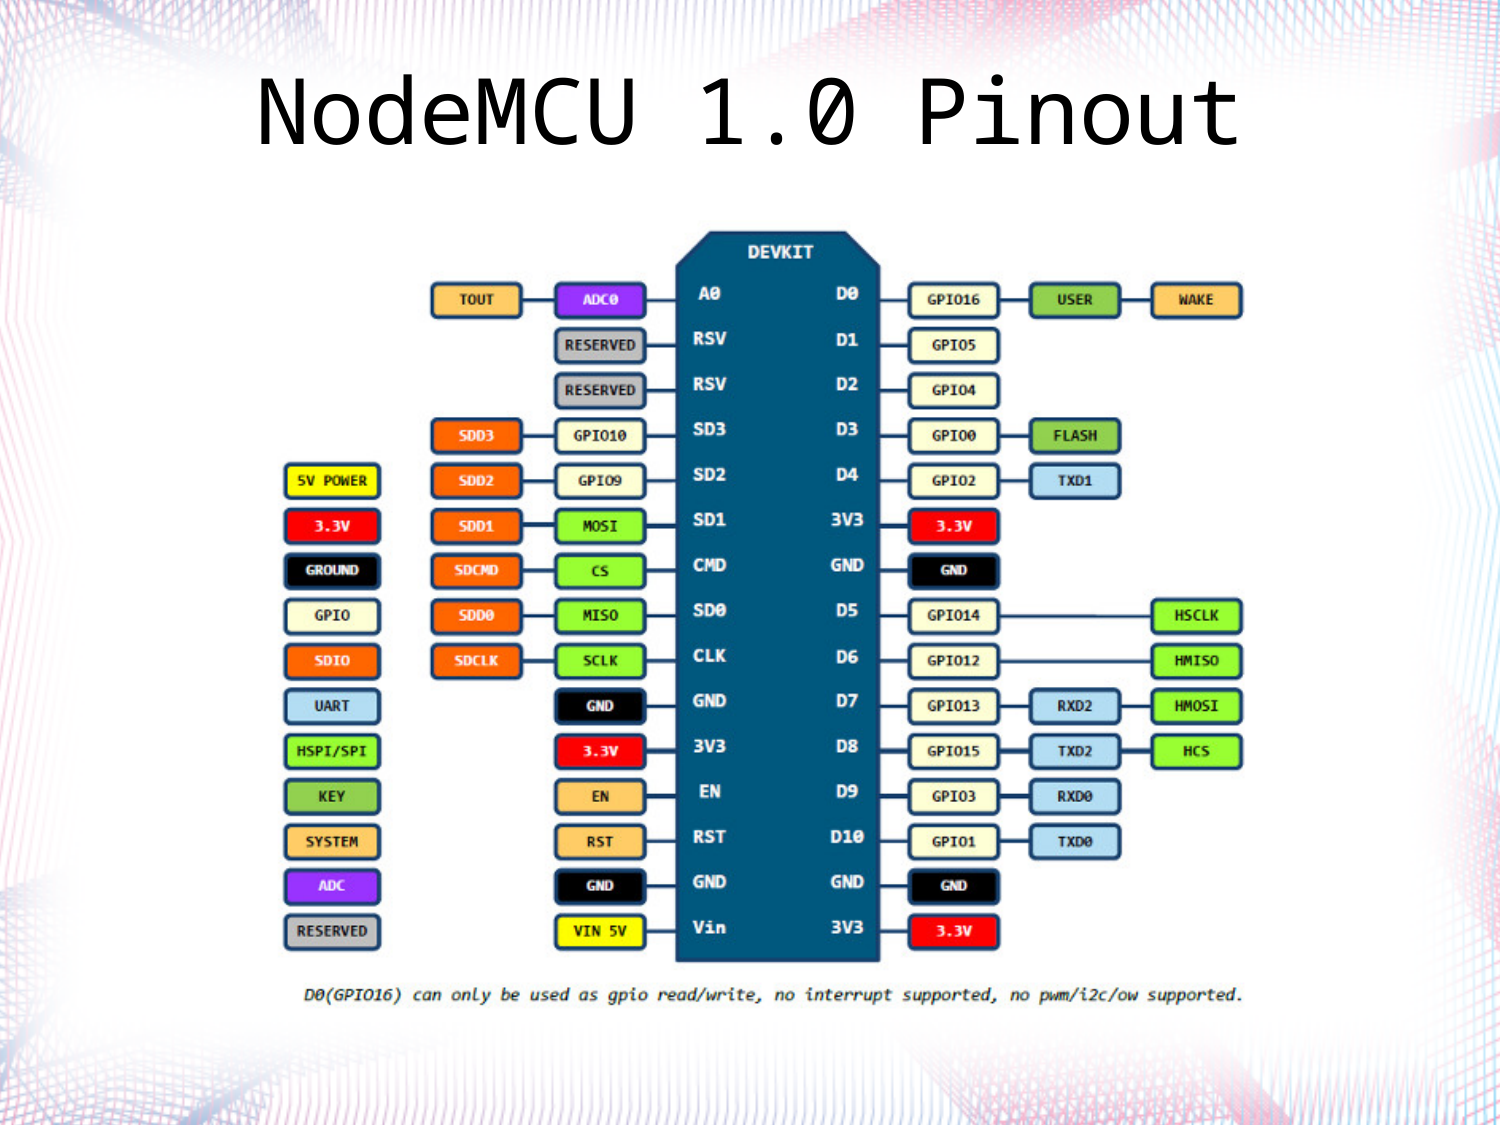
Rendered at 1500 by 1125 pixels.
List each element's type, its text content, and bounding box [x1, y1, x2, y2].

title NodeMCU 1.0 Pinout [75, 45, 1425, 233]
picture [0, 0, 1500, 1125]
